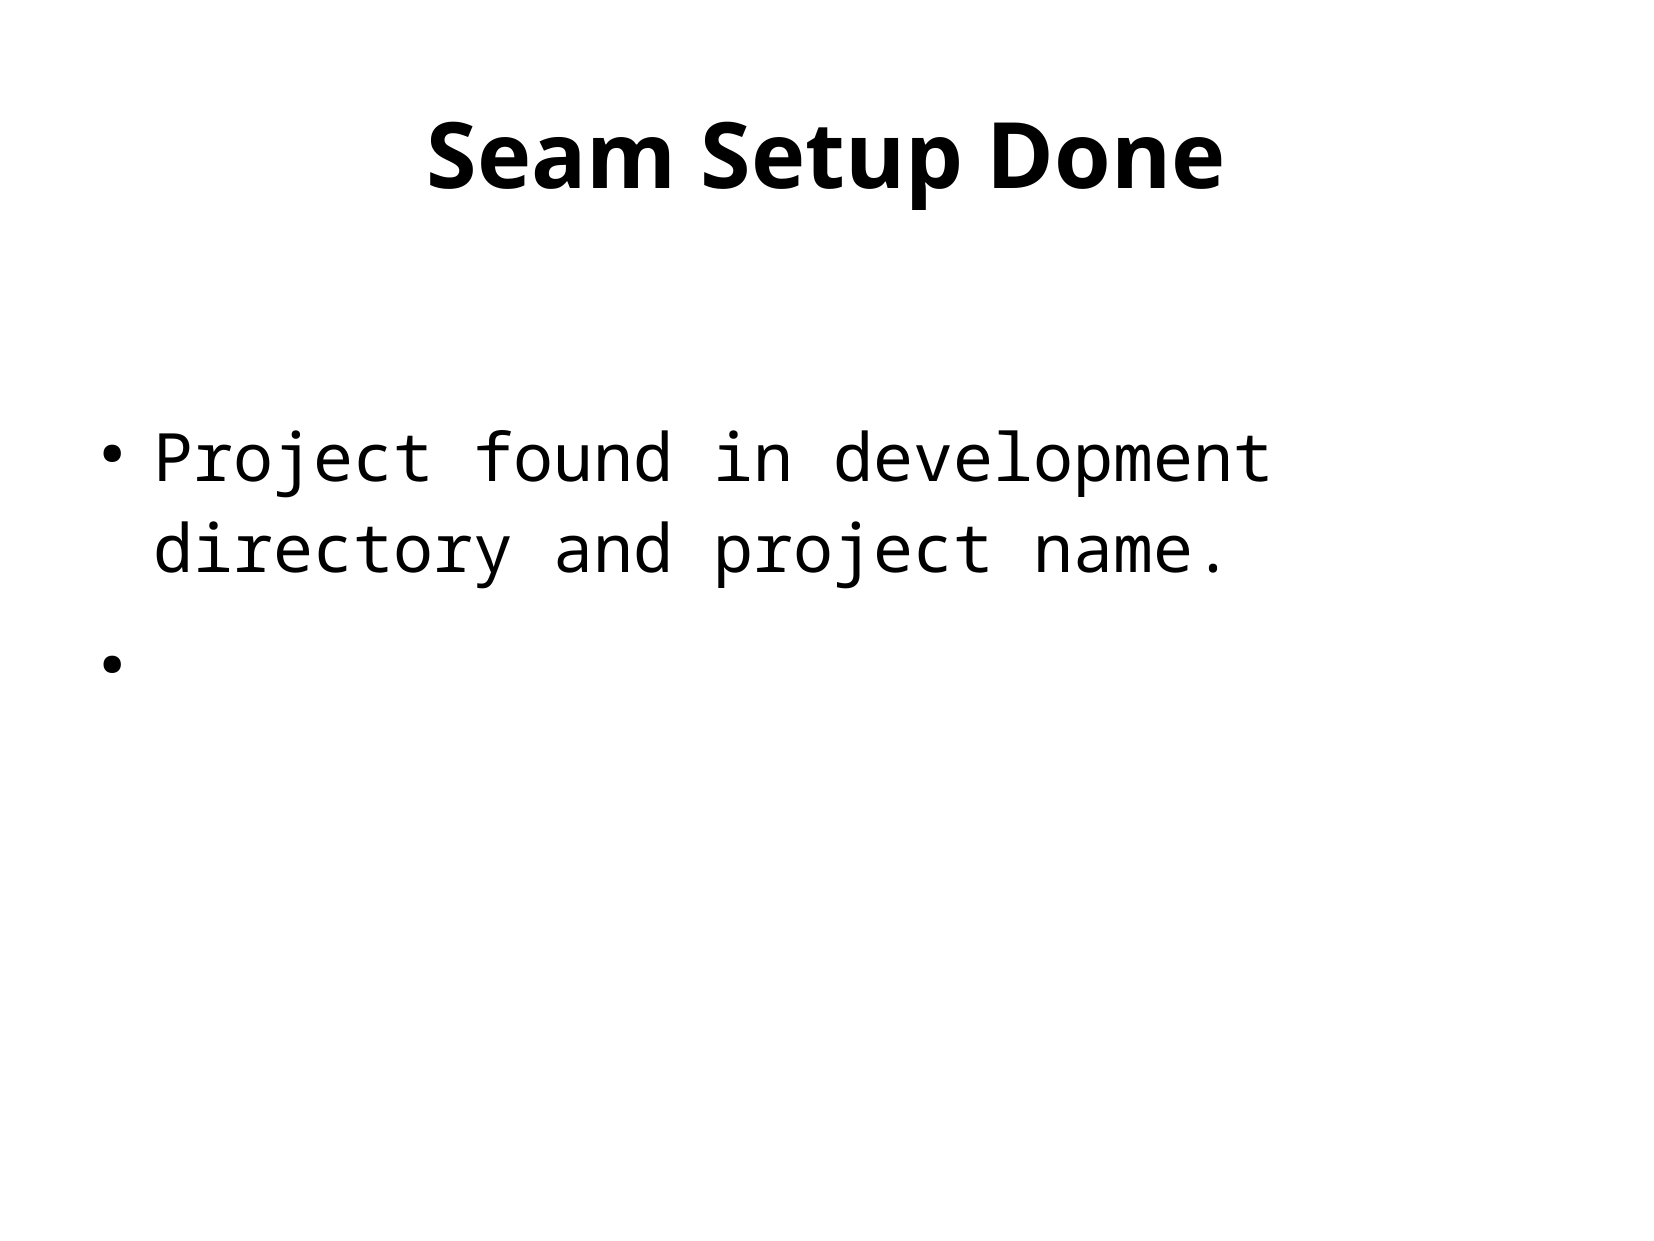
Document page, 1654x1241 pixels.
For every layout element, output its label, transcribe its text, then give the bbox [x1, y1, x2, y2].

title Seam Setup Done [82, 49, 1571, 257]
list Project found in development directory and project name. [82, 290, 1571, 1109]
